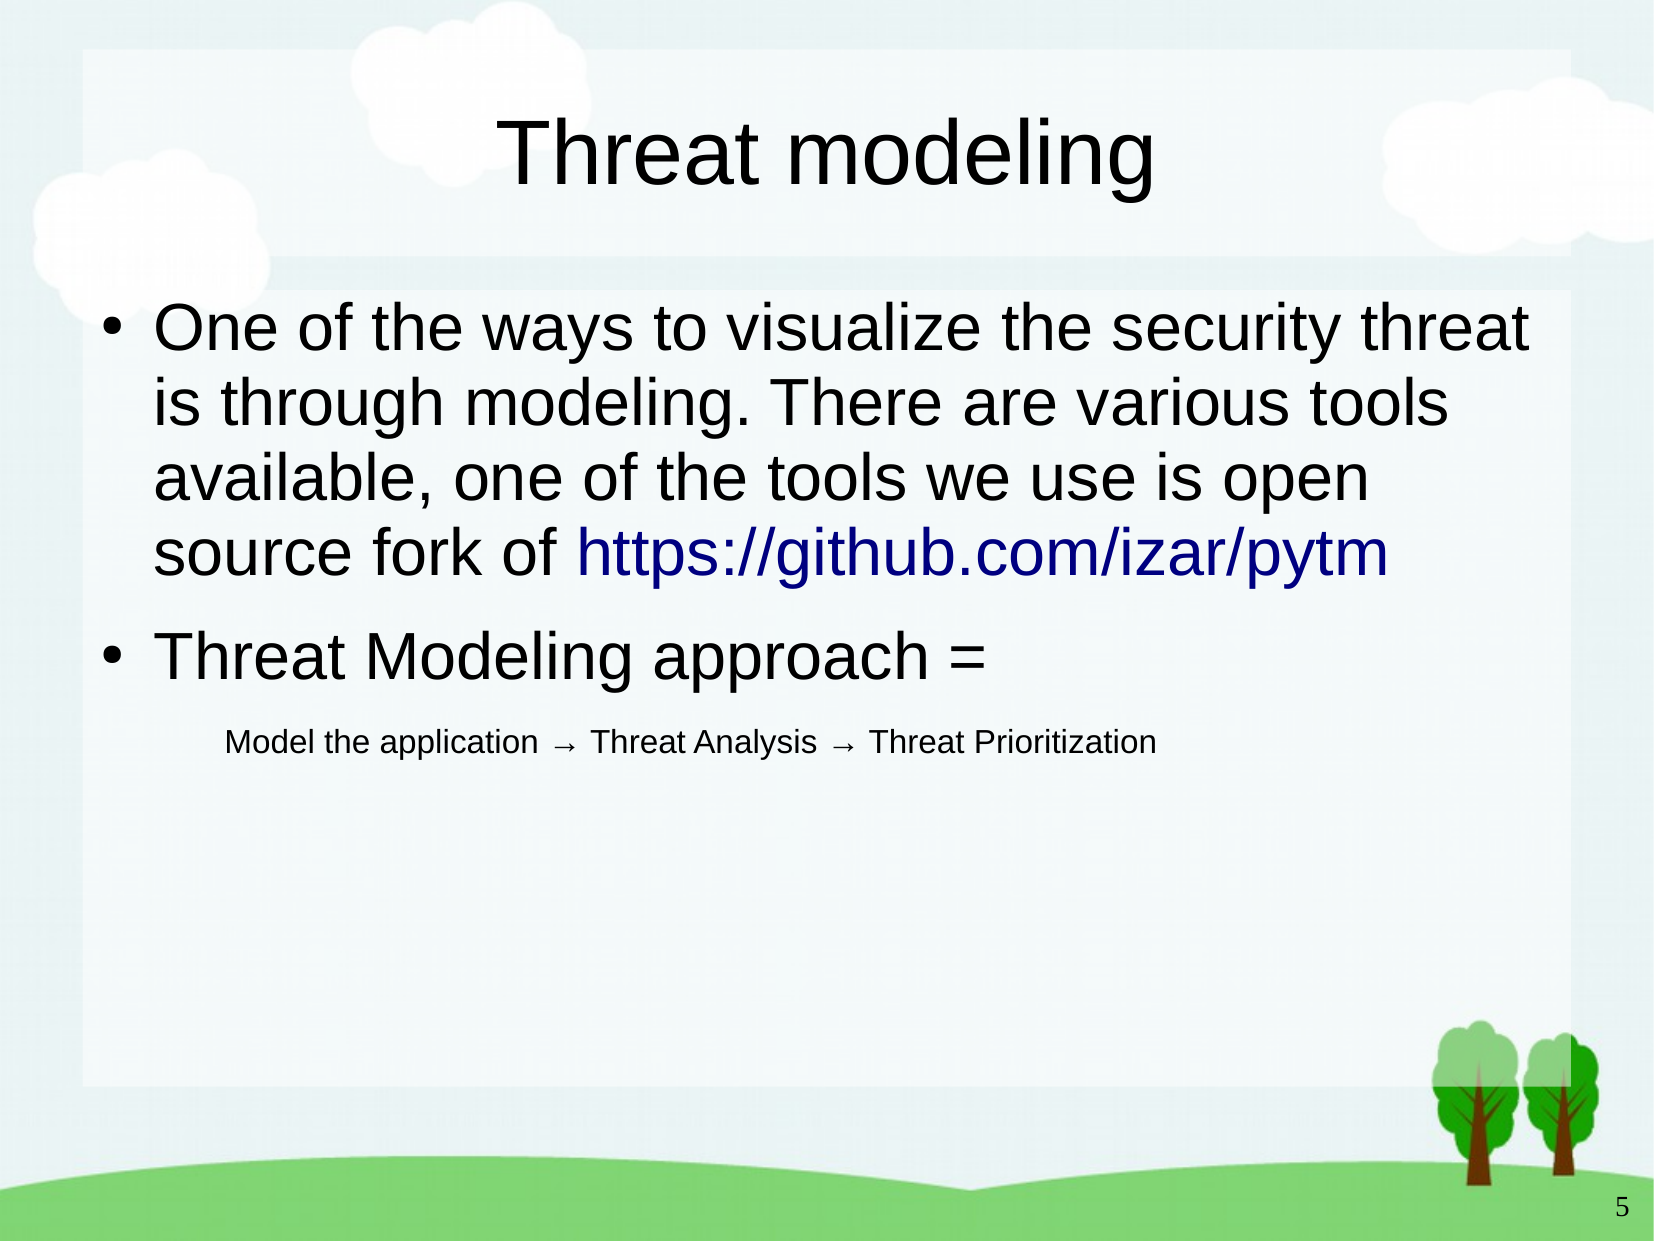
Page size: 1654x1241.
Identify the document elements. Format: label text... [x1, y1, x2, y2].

list One of the ways to visualize the security threat is through modeling. There are various tools available, one of the tools we use is open source fork of https://github.com/izar/pytm Threat Modeling approach = Model the application → Threat Analysis → Threat Prioritization [82, 290, 1571, 1087]
picture [0, 0, 1654, 1241]
title Threat modeling [82, 49, 1571, 257]
